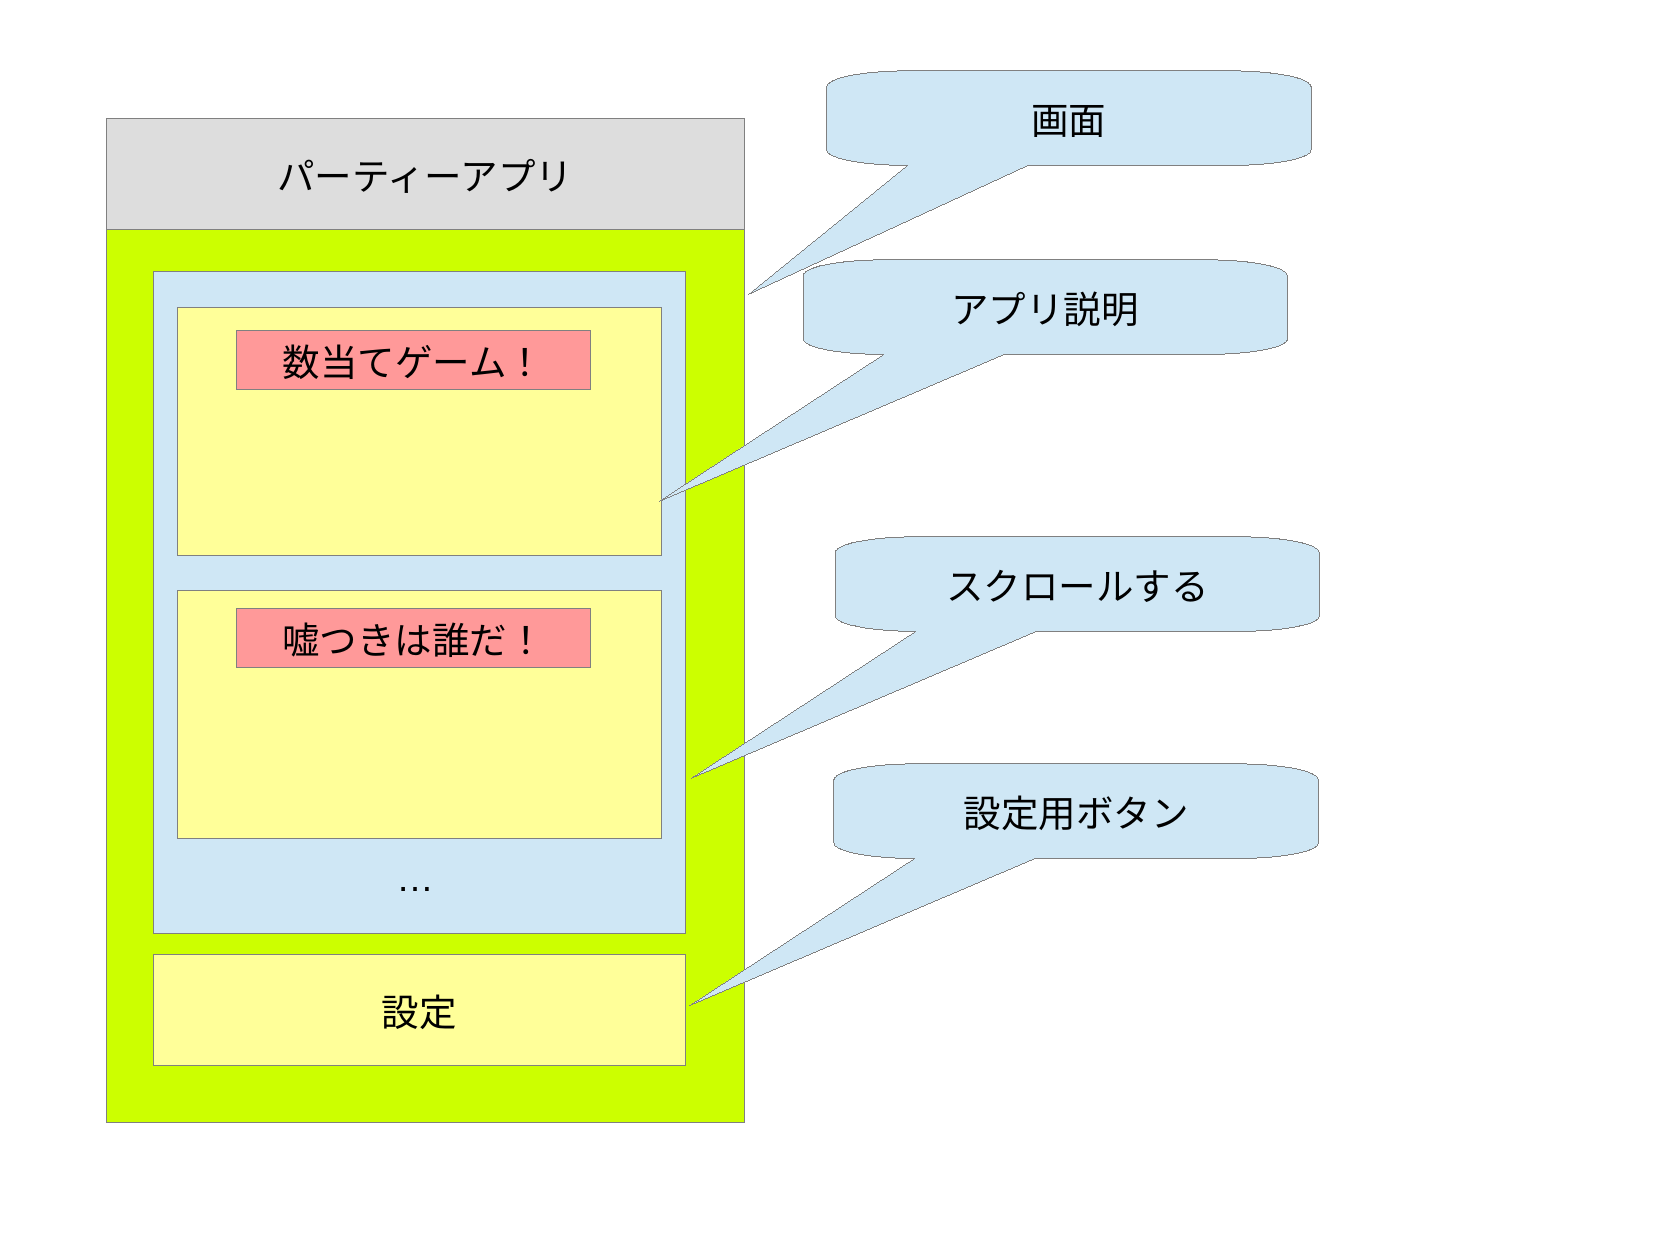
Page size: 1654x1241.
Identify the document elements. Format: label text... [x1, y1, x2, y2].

text_box 設定用ボタン [689, 763, 1319, 1006]
text_box 嘘つきは誰だ！ [236, 608, 591, 668]
text_box 画面 [748, 70, 1312, 295]
text_box スクロールする [691, 536, 1320, 779]
text_box アプリ説明 [659, 259, 1288, 502]
text_box … [381, 850, 449, 915]
text_box 設定 [153, 954, 686, 1066]
text_box パーティーアプリ [106, 118, 745, 230]
text_box [106, 230, 745, 1123]
text_box 数当てゲーム！ [236, 330, 591, 390]
